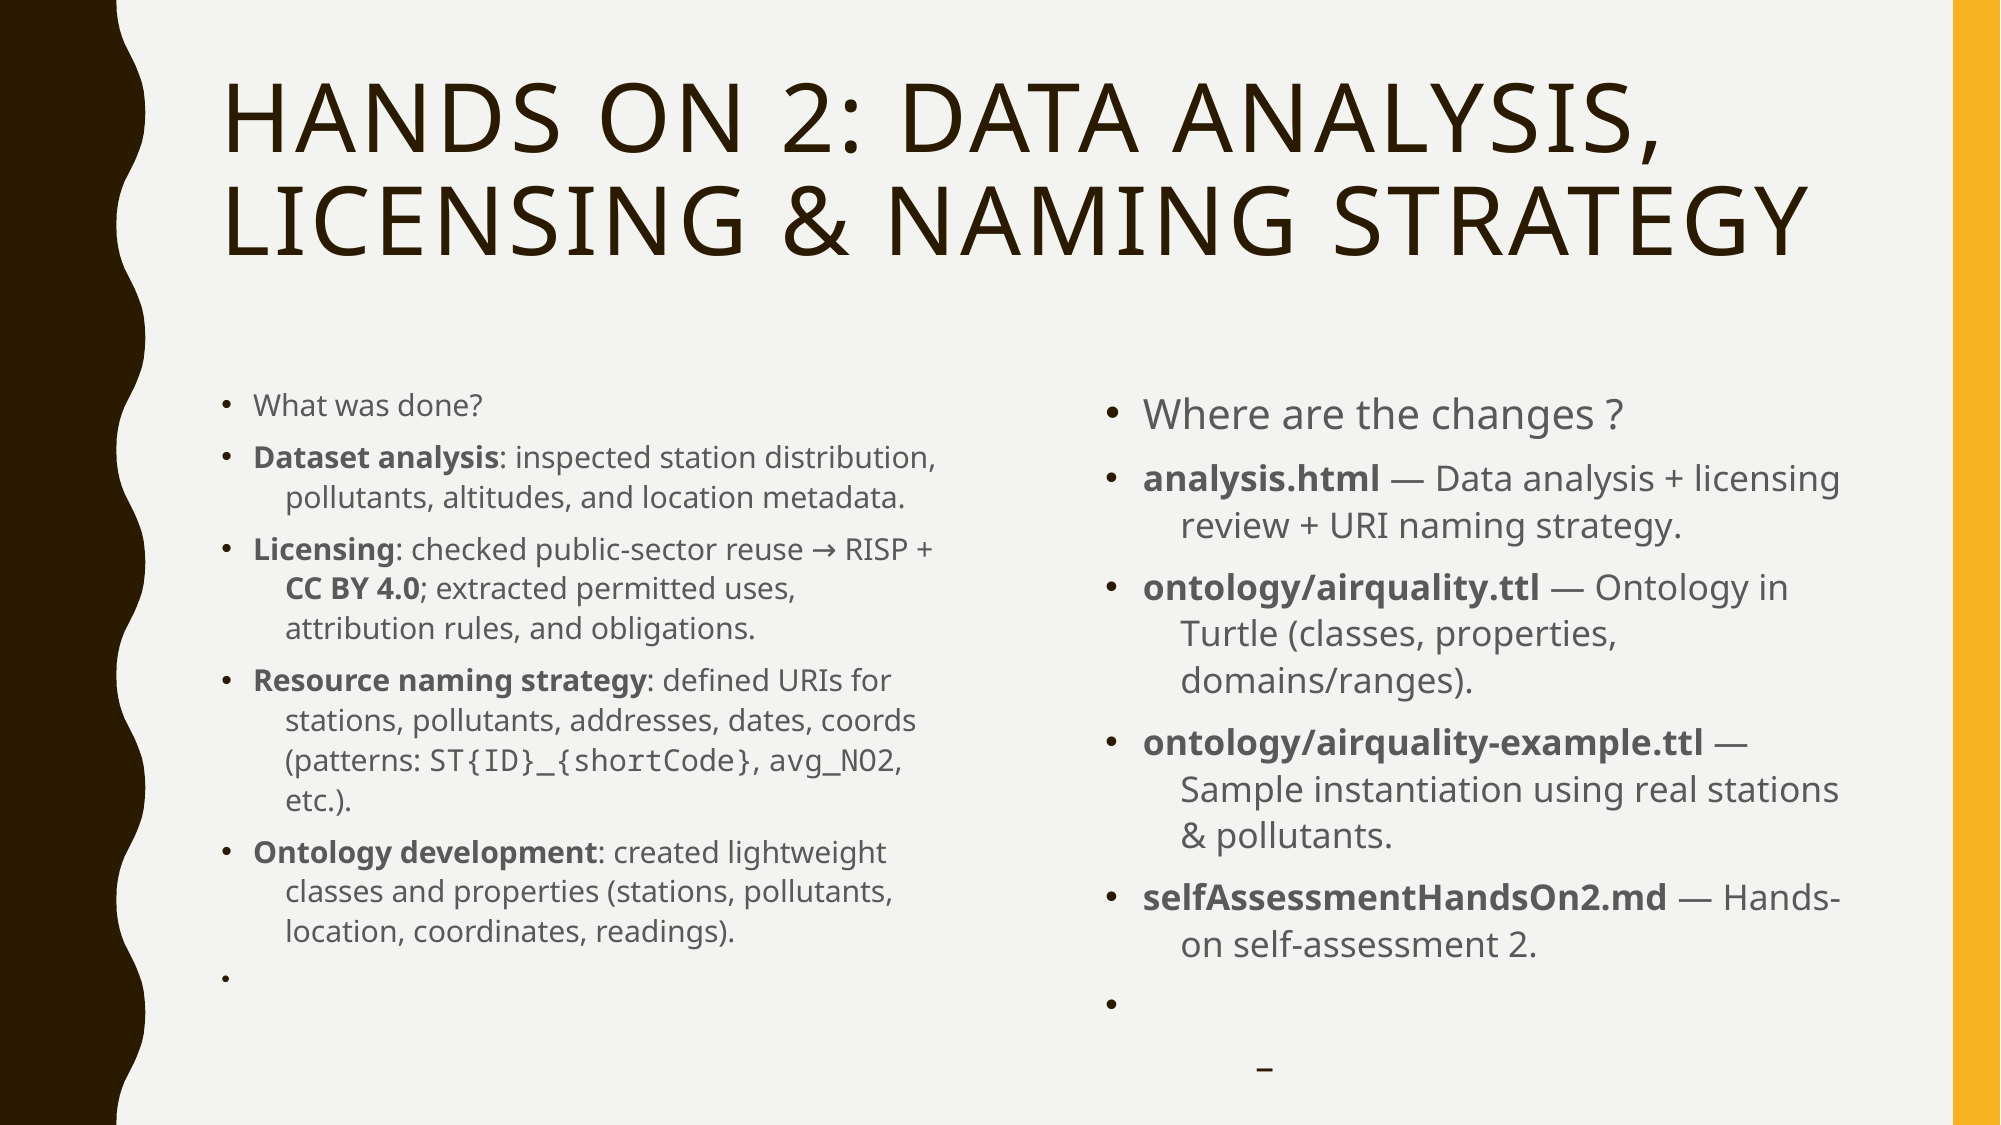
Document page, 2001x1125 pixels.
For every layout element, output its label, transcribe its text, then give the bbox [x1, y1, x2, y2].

title Hands On 2: DATA ANALYSIS, LICENSING & NAMING STRATEGY [205, 62, 1876, 308]
text_box Where are the changes ? analysis.html — Data analysis + licensing review + URI naming strategy. ontology/airquality.ttl — Ontology in Turtle (classes, properties, domains/ranges). ontology/airquality-example.ttl — Sample instantiation using real stations & pollutants. selfAssessmentHandsOn2.md — Hands-on self-assessment 2. [1090, 375, 1877, 1025]
list What was done? Dataset analysis: inspected station distribution, pollutants, altitudes, and location metadata. Licensing: checked public-sector reuse → RISP + CC BY 4.0; extracted permitted uses, attribution rules, and obligations. Resource naming strategy: defined URIs for stations, pollutants, addresses, dates, coords (patterns: ST{ID}_{shortCode}, avg_NO2, etc.). Ontology development: created lightweight classes and properties (stations, pollutants, location, coordinates, readings). [206, 375, 968, 969]
